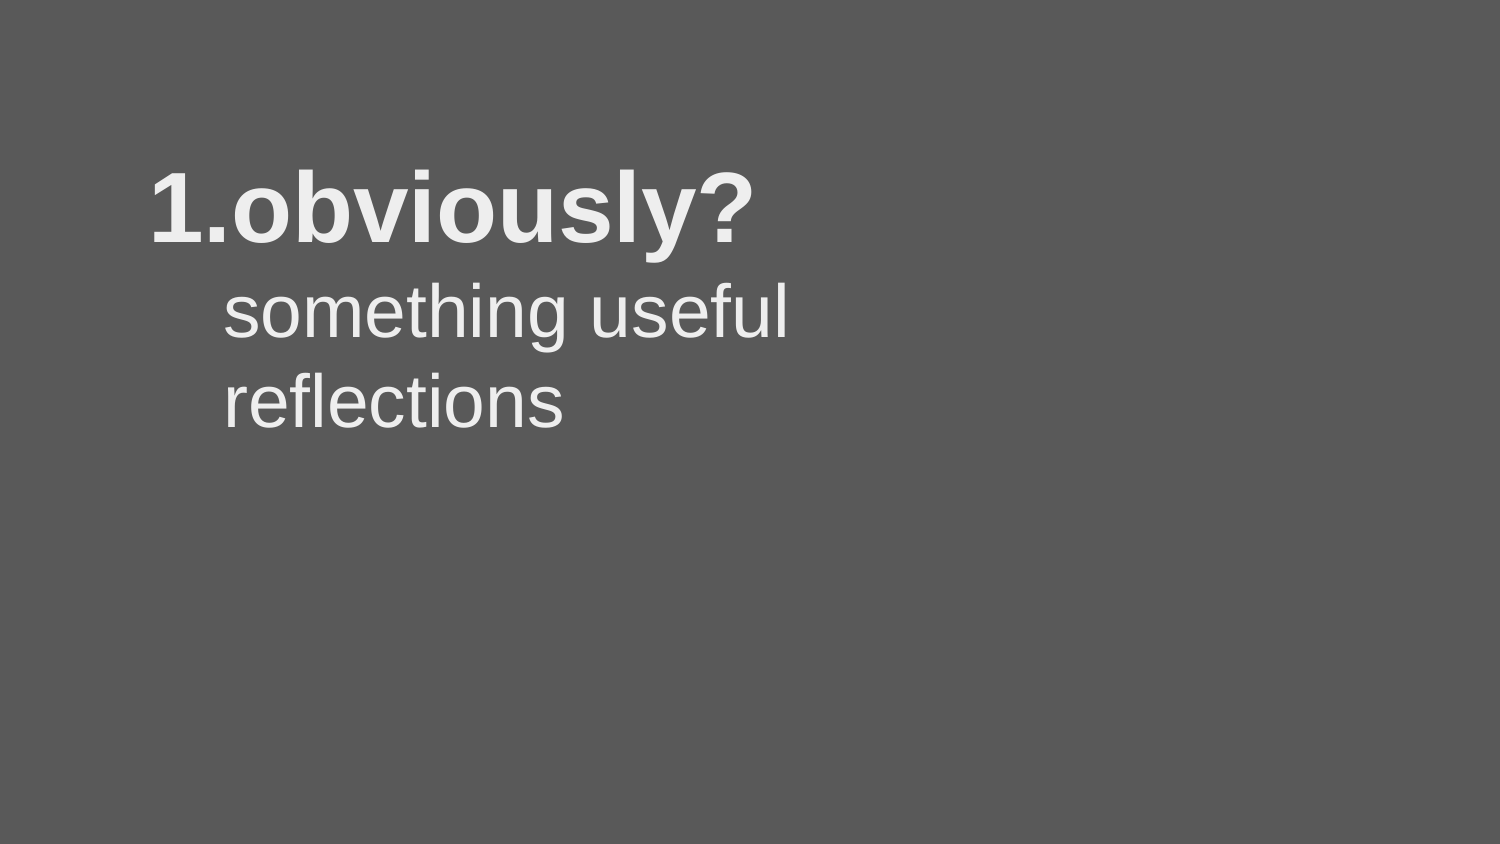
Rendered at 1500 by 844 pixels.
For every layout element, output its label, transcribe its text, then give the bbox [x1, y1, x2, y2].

title obviously? something useful reflections [133, 127, 1449, 709]
